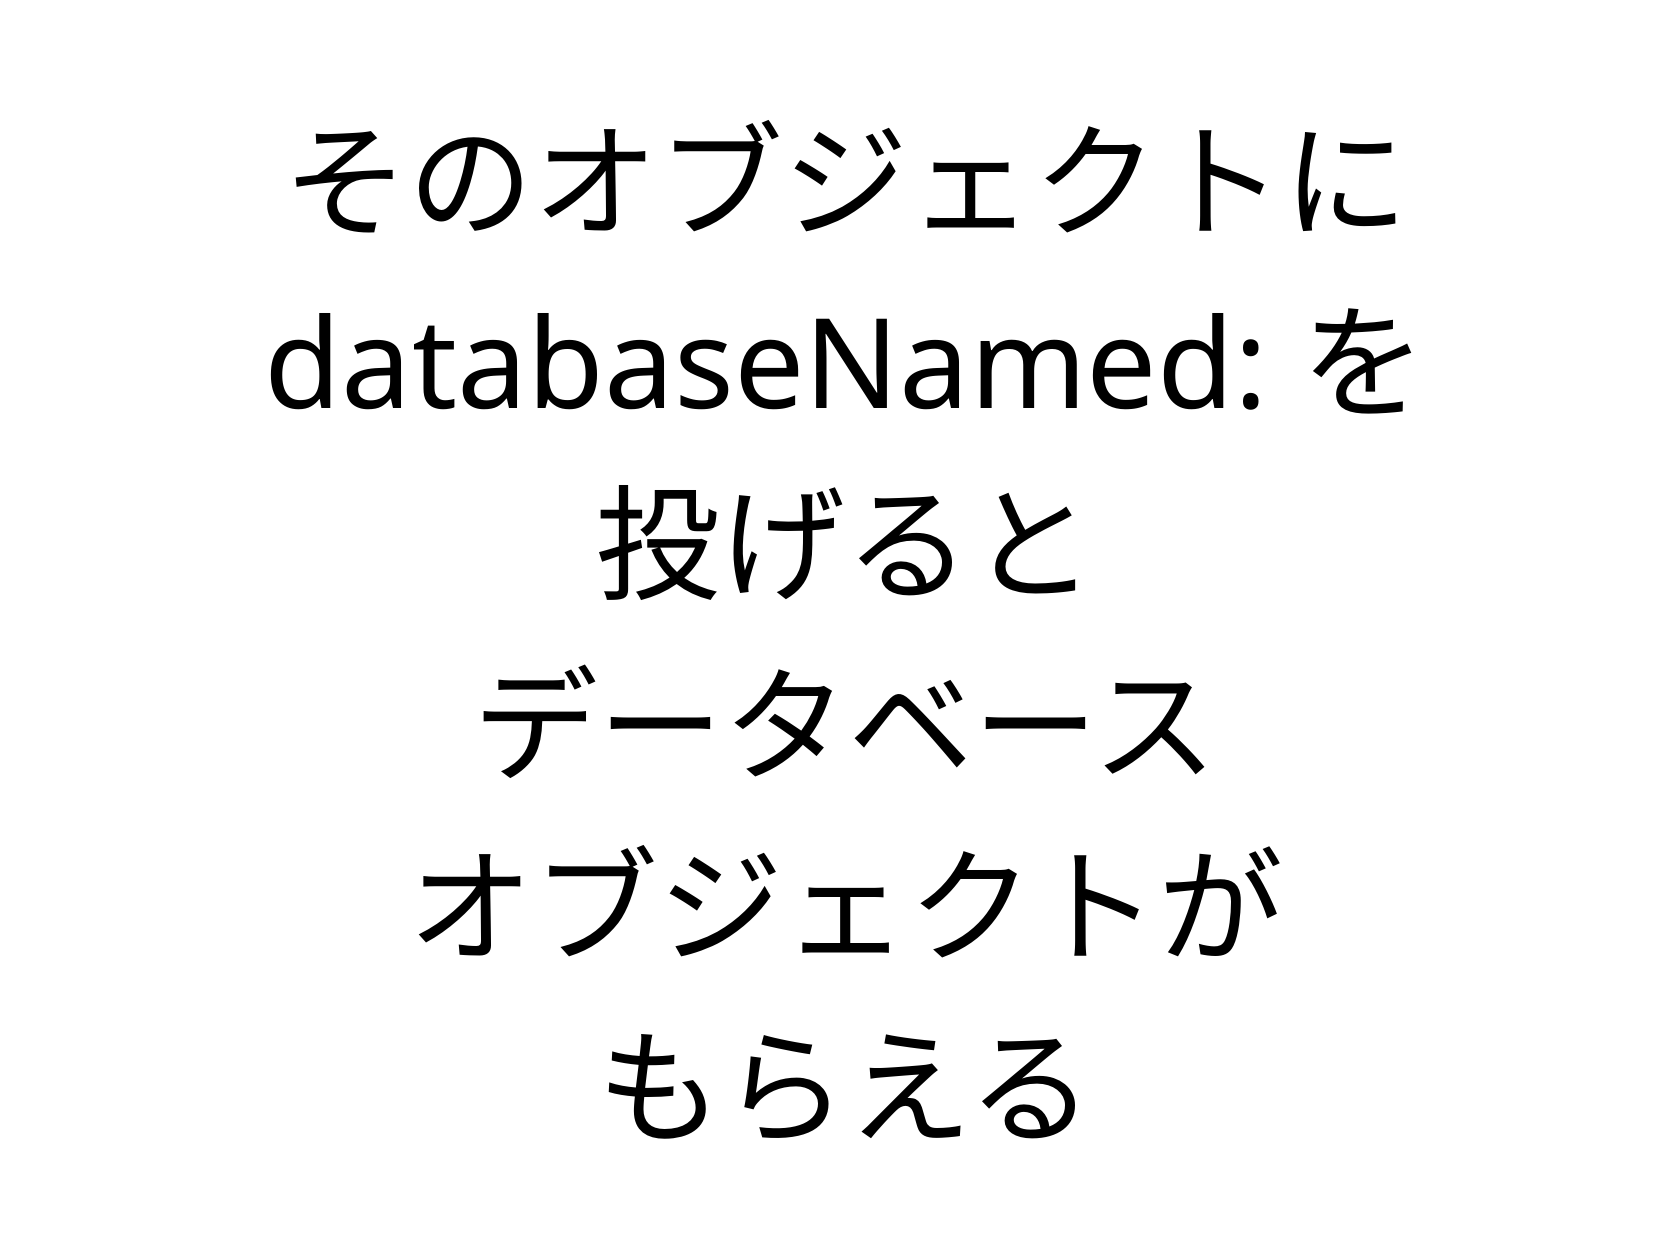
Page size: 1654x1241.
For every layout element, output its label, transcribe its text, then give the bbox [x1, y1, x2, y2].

list そのオブジェクトに databaseNamed: を 投げると データベース オブジェクトが もらえる [82, 59, 1538, 1193]
